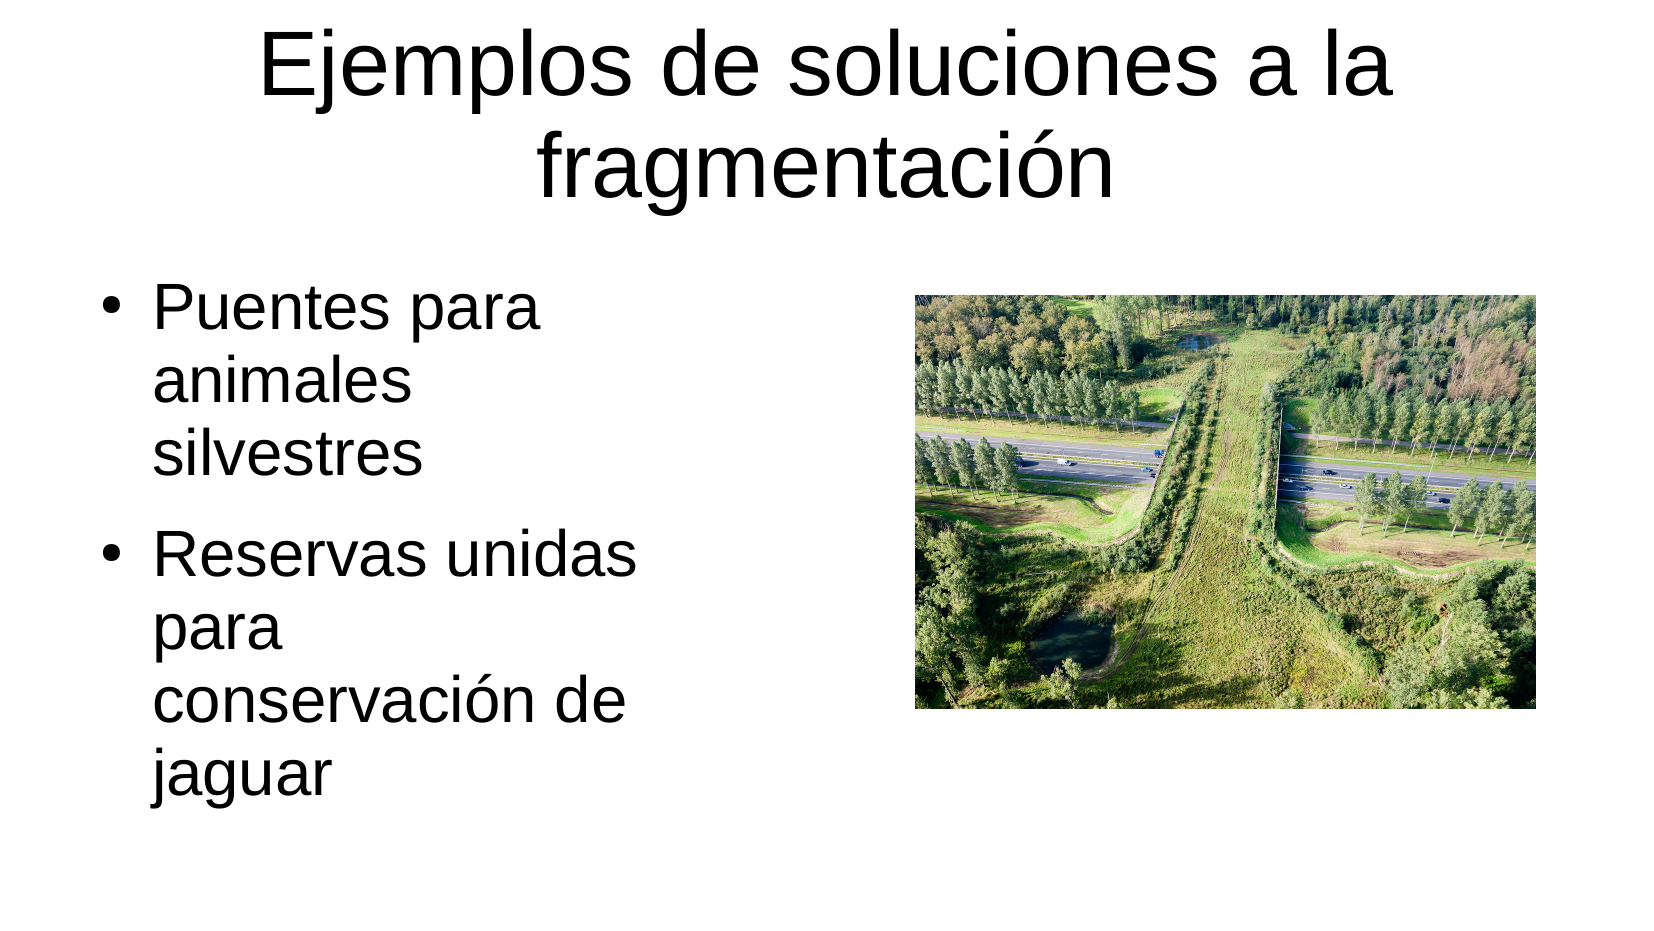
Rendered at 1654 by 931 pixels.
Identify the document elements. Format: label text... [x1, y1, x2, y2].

title Ejemplos de soluciones a la fragmentación [82, 12, 1571, 218]
picture [915, 295, 1536, 709]
list Puentes para animales silvestres Reservas unidas para conservación de jaguar [82, 270, 680, 811]
